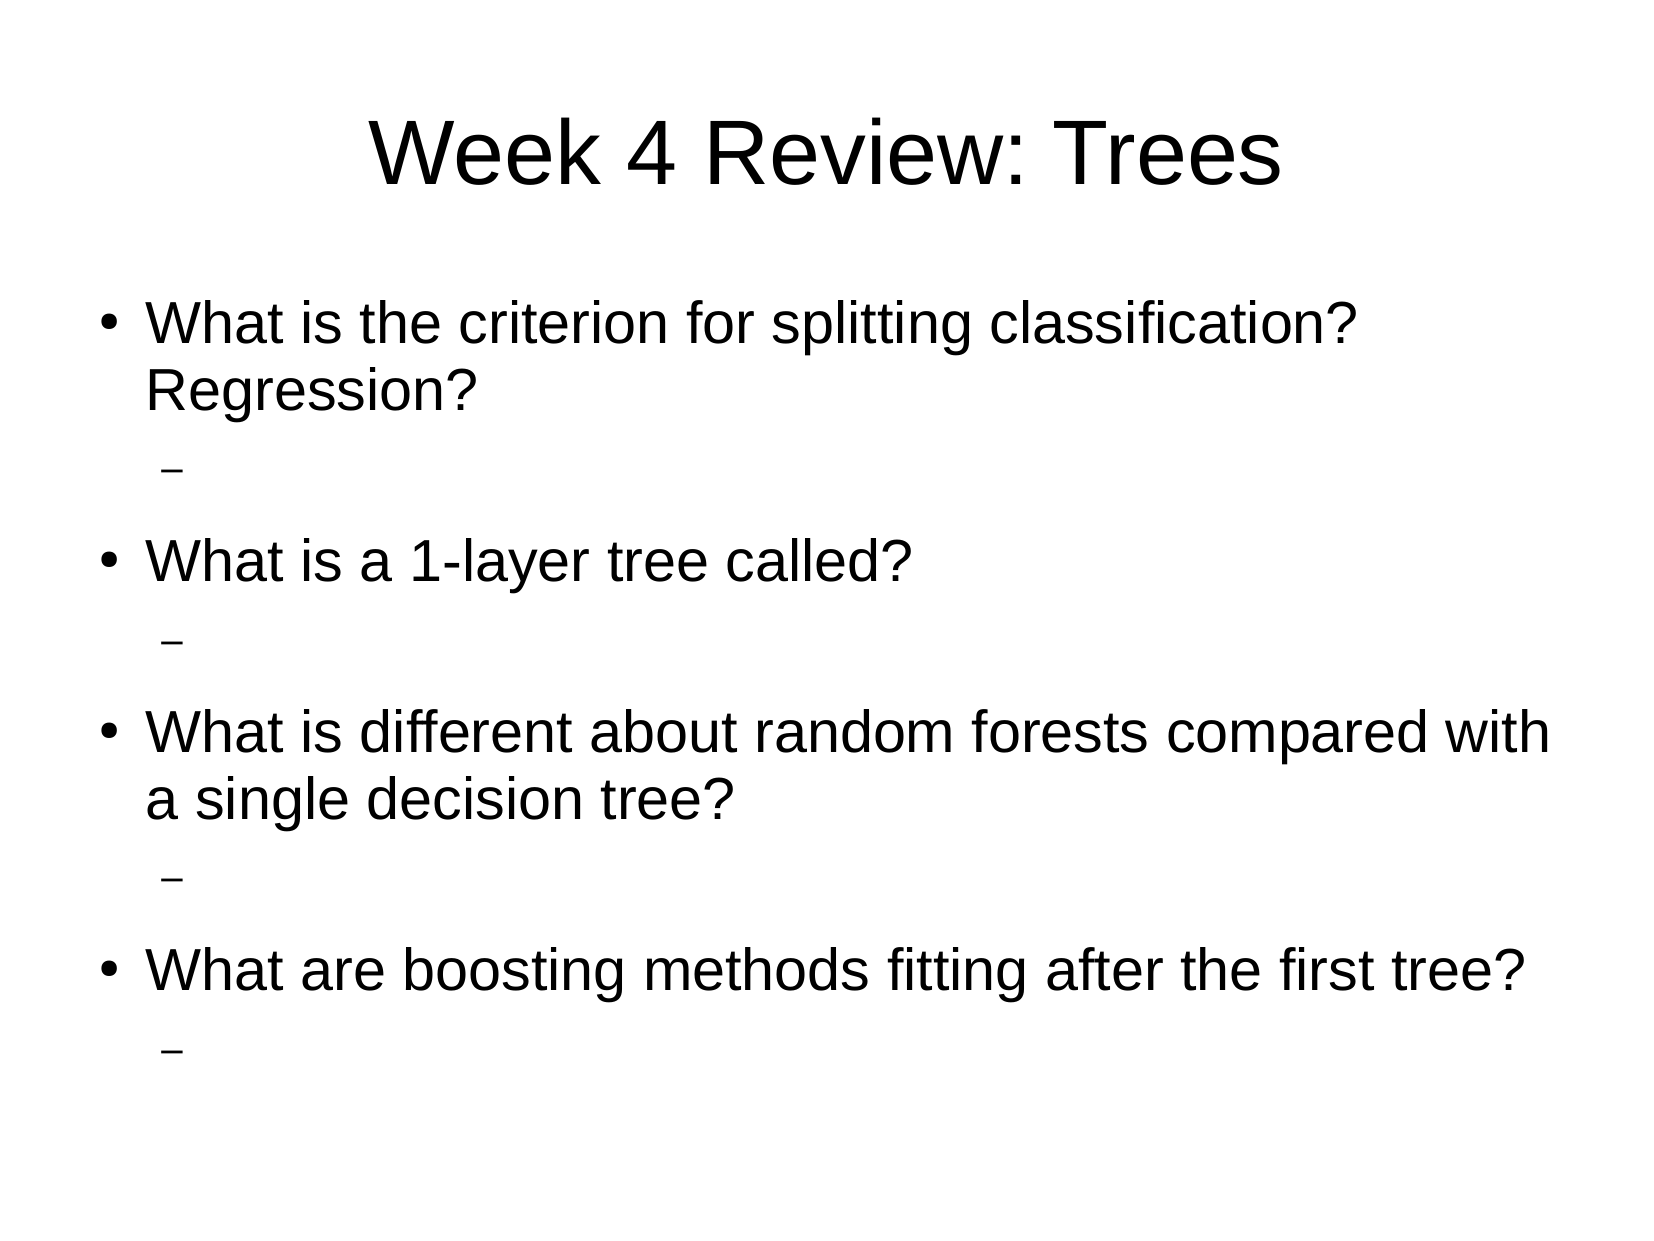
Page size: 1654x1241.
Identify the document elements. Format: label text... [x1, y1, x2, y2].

list What is the criterion for splitting classification? Regression? What is a 1-layer tree called? What is different about random forests compared with a single decision tree? What are boosting methods fitting after the first tree? [82, 290, 1571, 1010]
title Week 4 Review: Trees [82, 49, 1571, 257]
